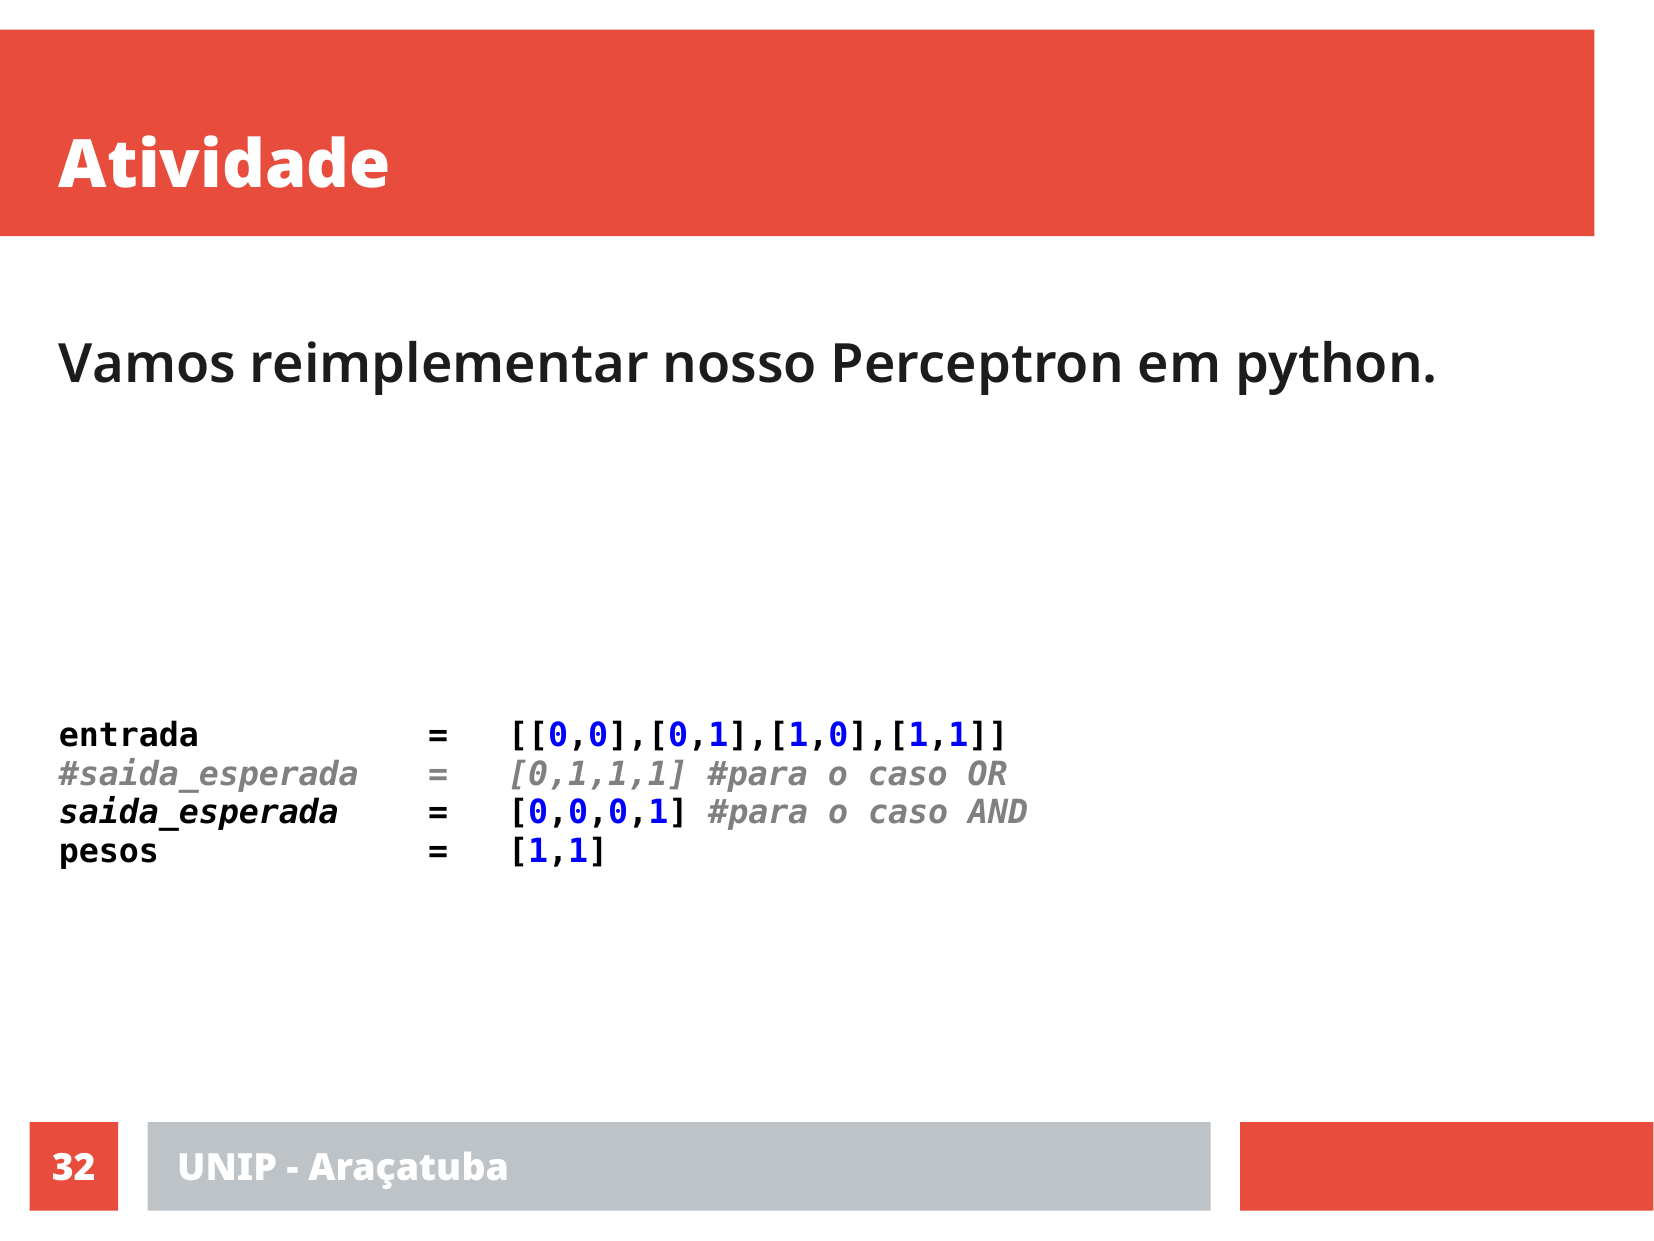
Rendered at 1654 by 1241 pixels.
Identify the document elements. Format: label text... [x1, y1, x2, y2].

list Vamos reimplementar nosso Perceptron em python. entrada = [[0,0],[0,1],[1,0],[1,1]] #saida_esperada = [0,1,1,1] #para o caso OR saida_esperada = [0,0,0,1] #para o caso AND pesos = [1,1] [59, 324, 1565, 1093]
title Atividade [59, 59, 1595, 207]
